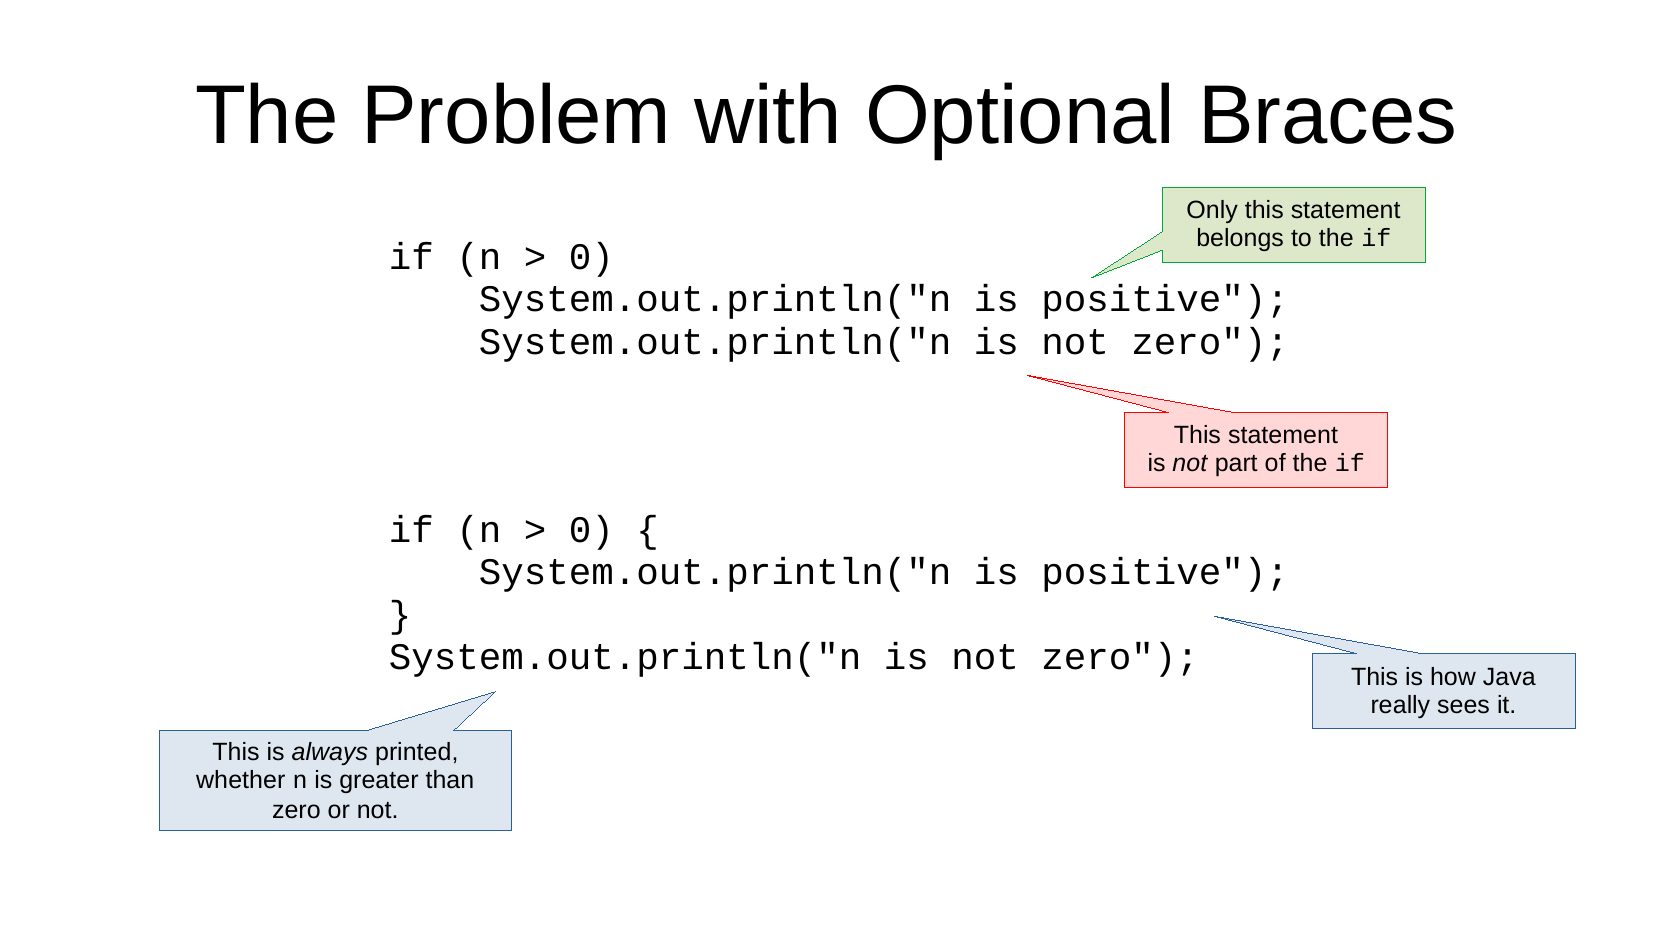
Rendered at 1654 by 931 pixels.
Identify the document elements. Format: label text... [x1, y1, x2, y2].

text_box This is always printed, whether n is greater than zero or not. [159, 691, 512, 831]
text_box This statement is not part of the if [1027, 375, 1388, 488]
text_box if (n > 0) { System.out.println("n is positive"); } System.out.println("n is not zero"); [373, 503, 1313, 731]
text_box Only this statement belongs to the if [1091, 187, 1426, 278]
text_box This is how Java really sees it. [1214, 616, 1576, 729]
text_box if (n > 0) System.out.println("n is positive"); System.out.println("n is not zero"); [373, 230, 1313, 416]
title The Problem with Optional Braces [82, 37, 1571, 193]
